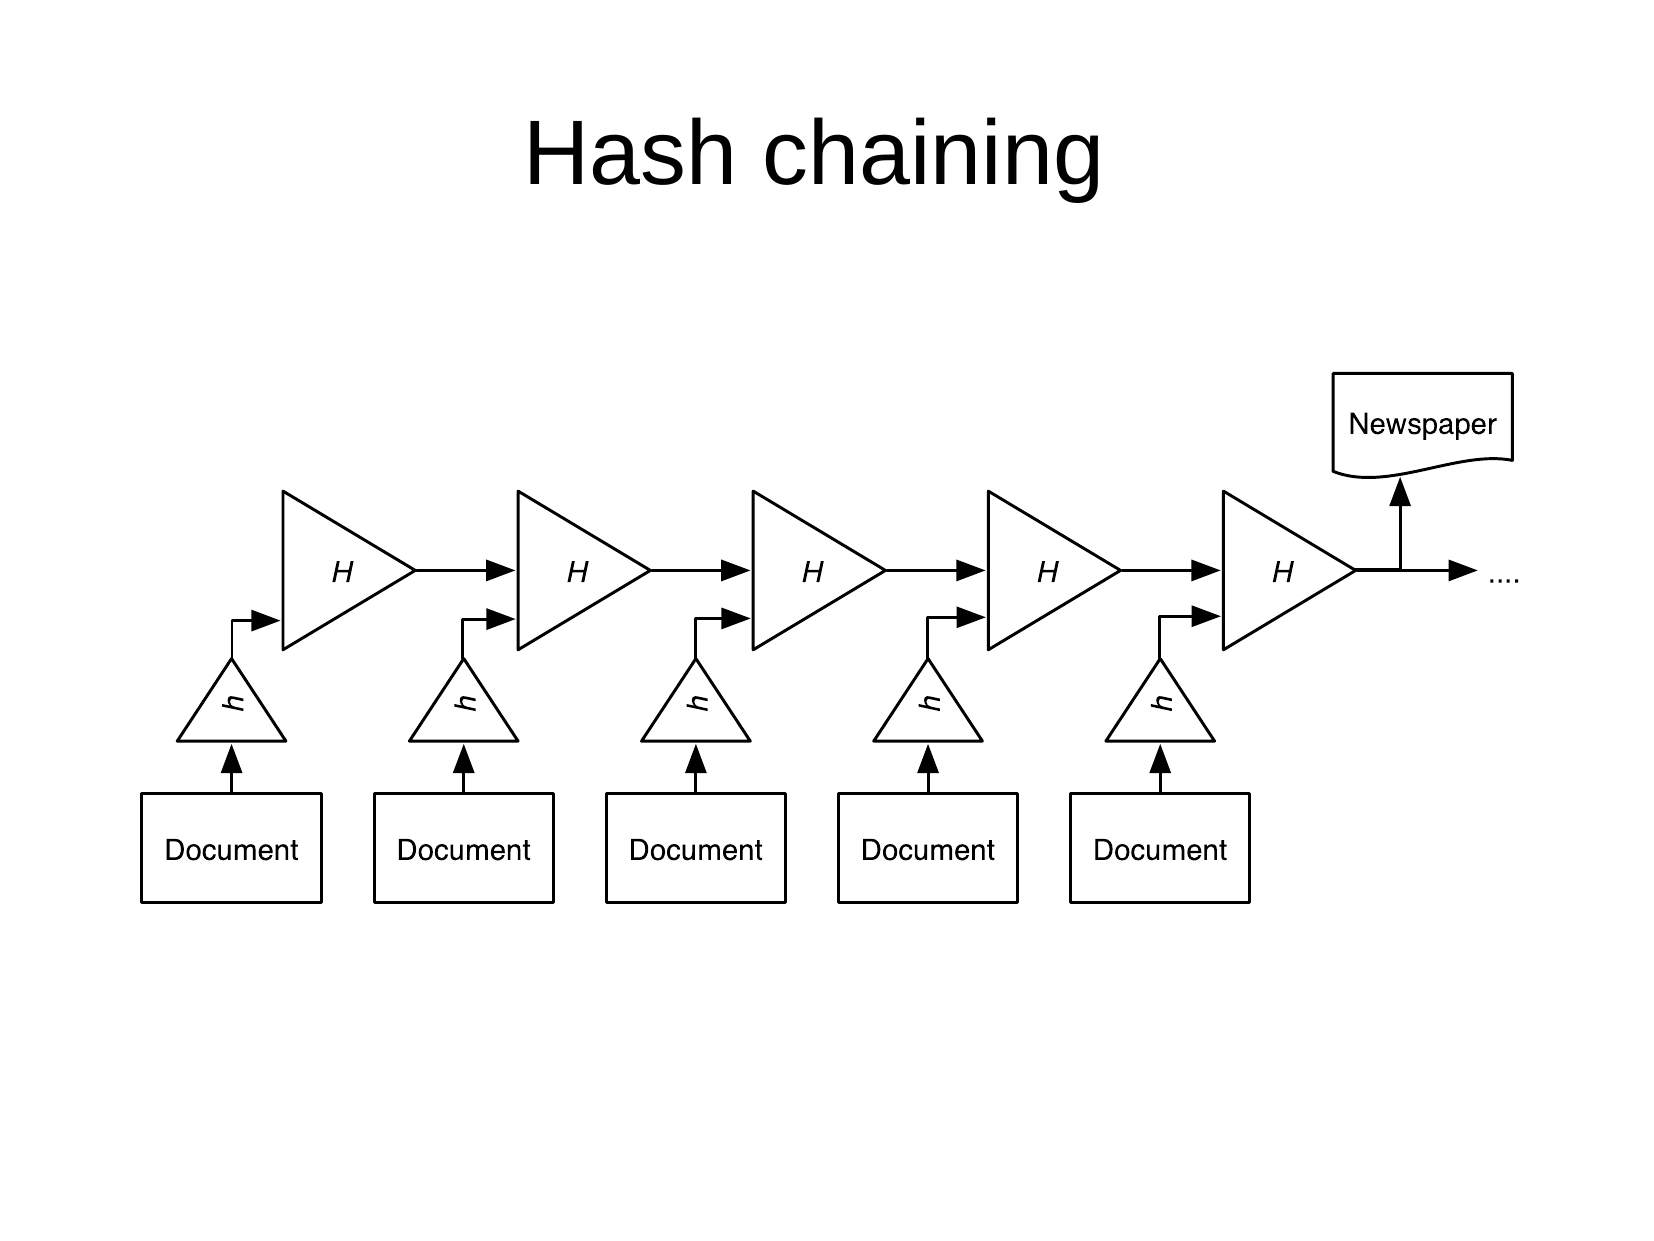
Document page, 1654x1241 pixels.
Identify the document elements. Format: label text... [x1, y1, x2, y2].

picture [82, 325, 1571, 974]
title Hash chaining [82, 49, 1571, 257]
